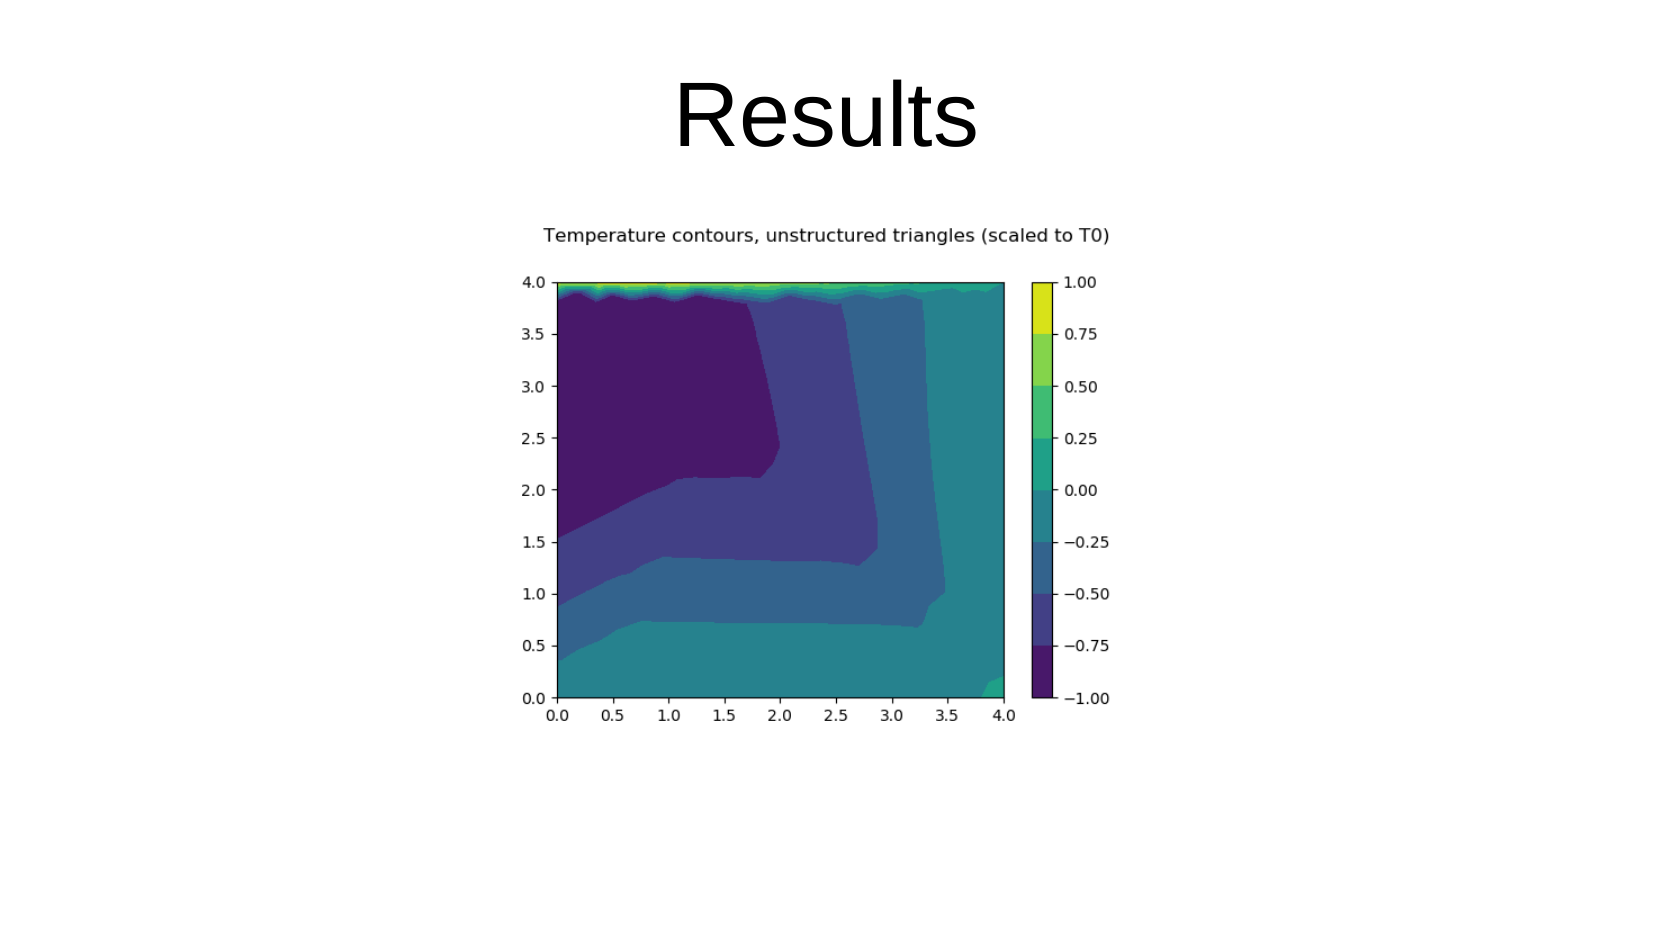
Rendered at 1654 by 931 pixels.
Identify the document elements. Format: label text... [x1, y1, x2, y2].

picture [467, 217, 1187, 758]
title Results [82, 37, 1571, 193]
